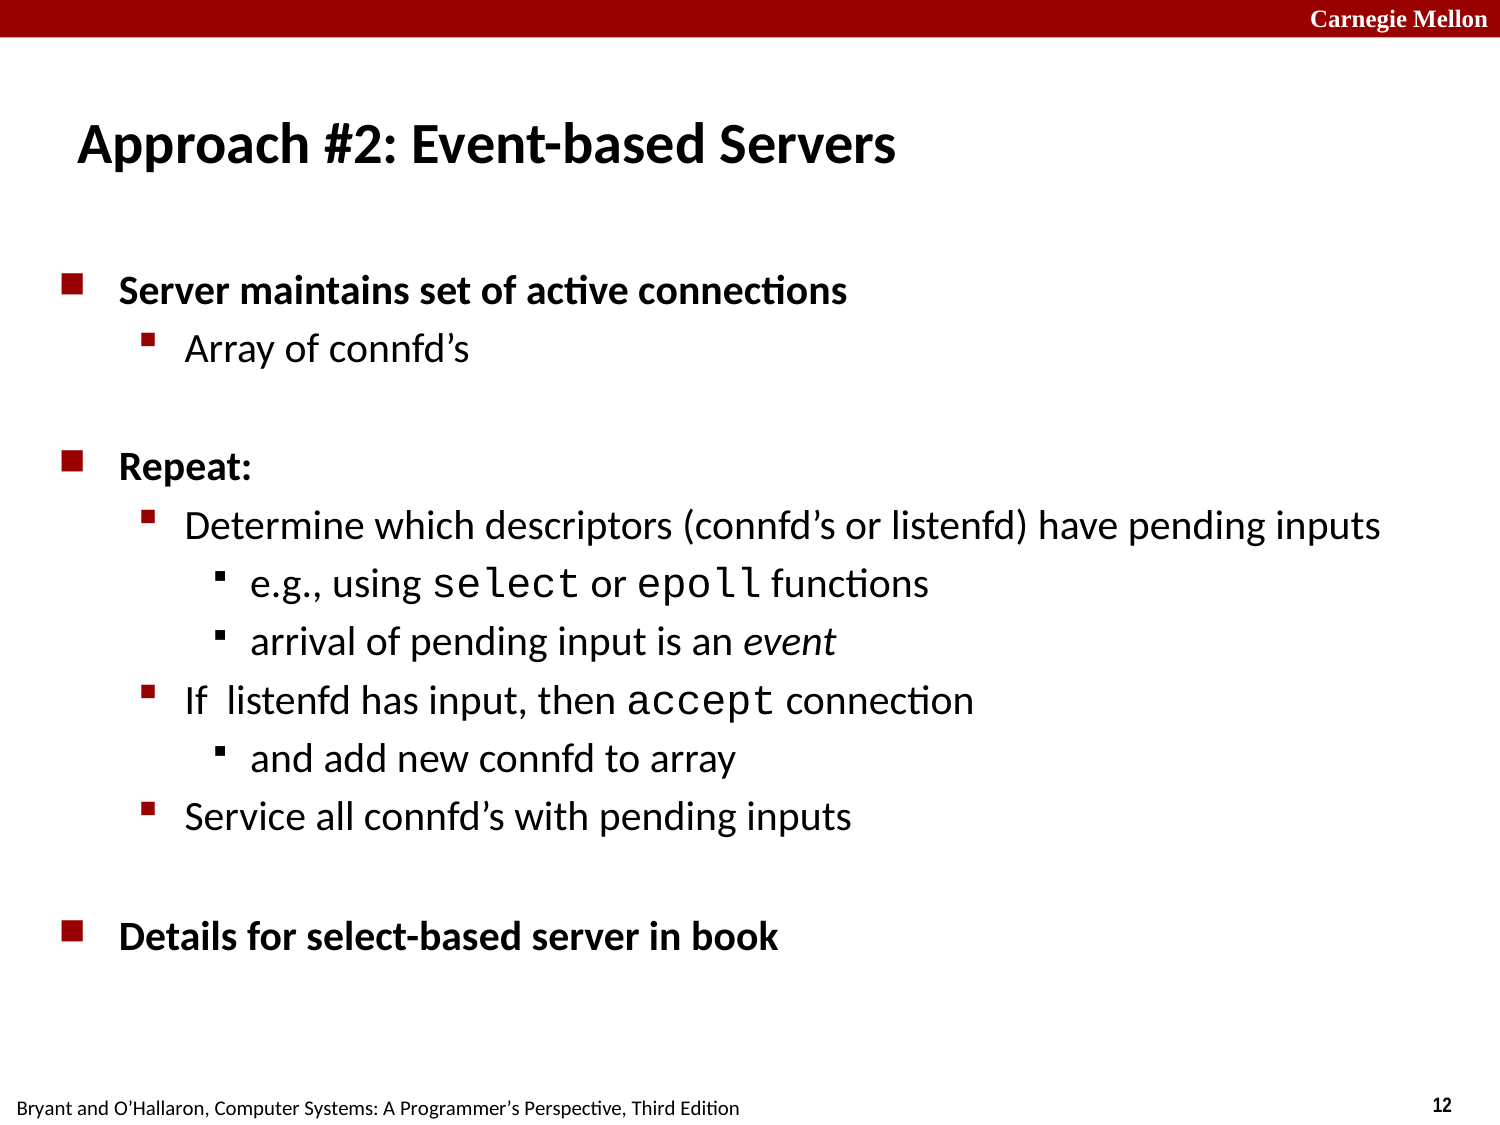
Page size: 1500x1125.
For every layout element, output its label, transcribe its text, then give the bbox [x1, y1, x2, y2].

list Server maintains set of active connections Array of connfd’s Repeat: Determine which descriptors (connfd’s or listenfd) have pending inputs e.g., using select or epoll functions arrival of pending input is an event If listenfd has input, then accept connection and add new connfd to array Service all connfd’s with pending inputs Details for select-based server in book [47, 254, 1411, 1024]
title Approach #2: Event-based Servers [62, 93, 1337, 188]
